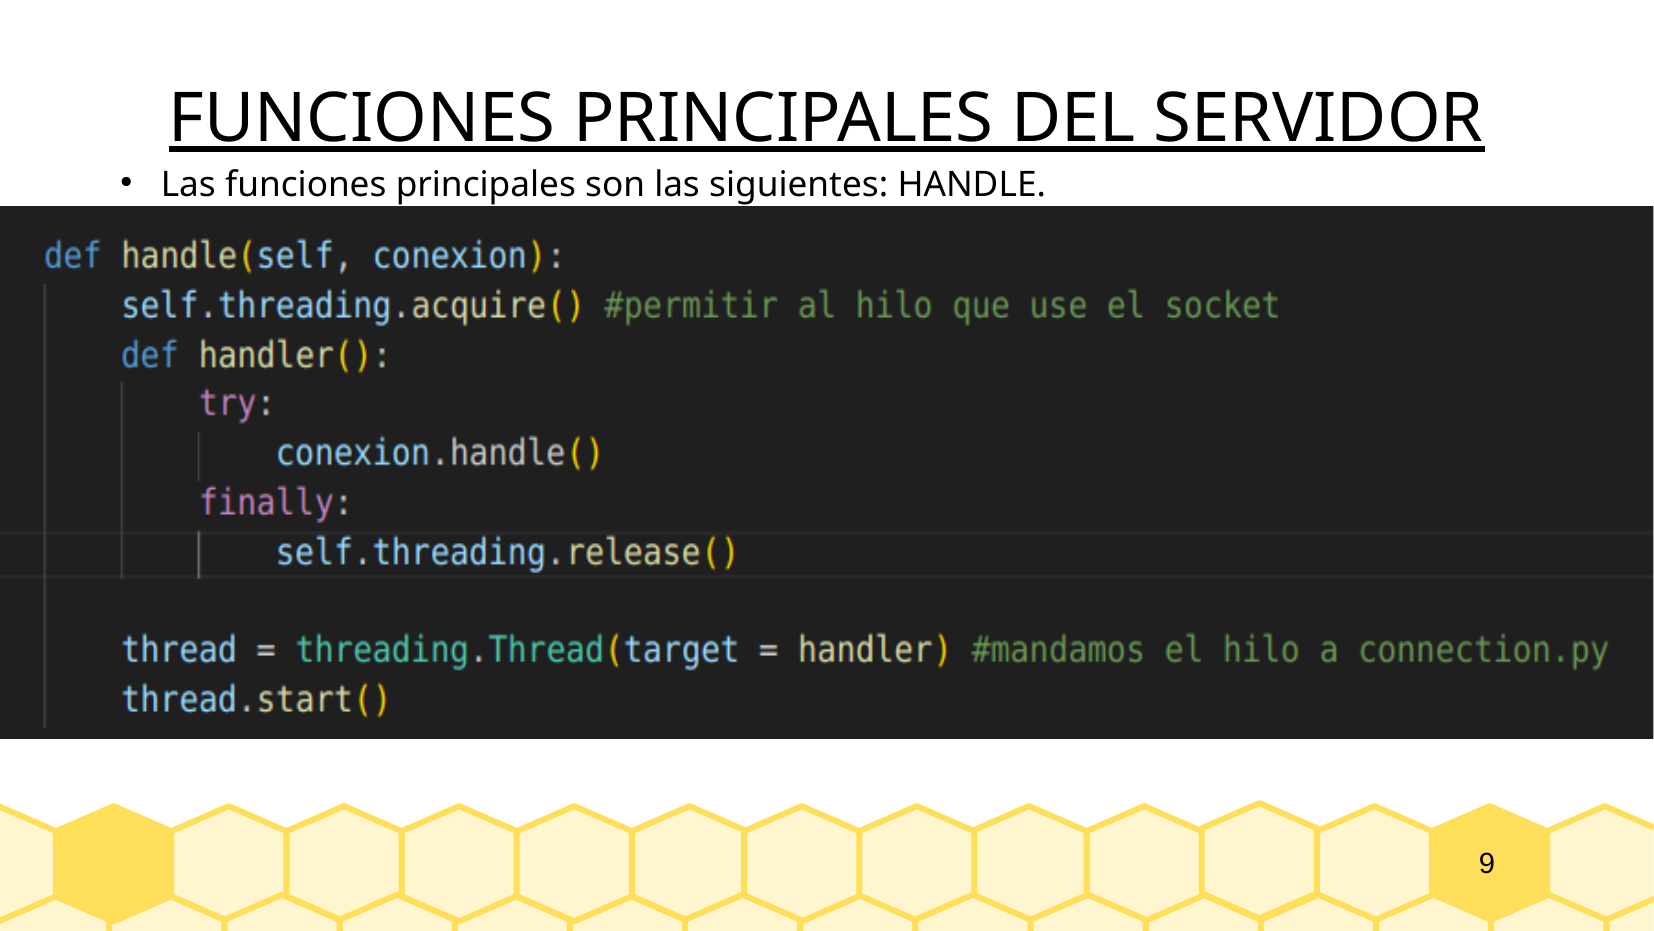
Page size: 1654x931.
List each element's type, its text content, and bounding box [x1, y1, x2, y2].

picture [0, 206, 1654, 739]
list Las funciones principales son las siguientes: HANDLE. [106, 158, 1595, 206]
title FUNCIONES PRINCIPALES DEL SERVIDOR [82, 37, 1571, 193]
